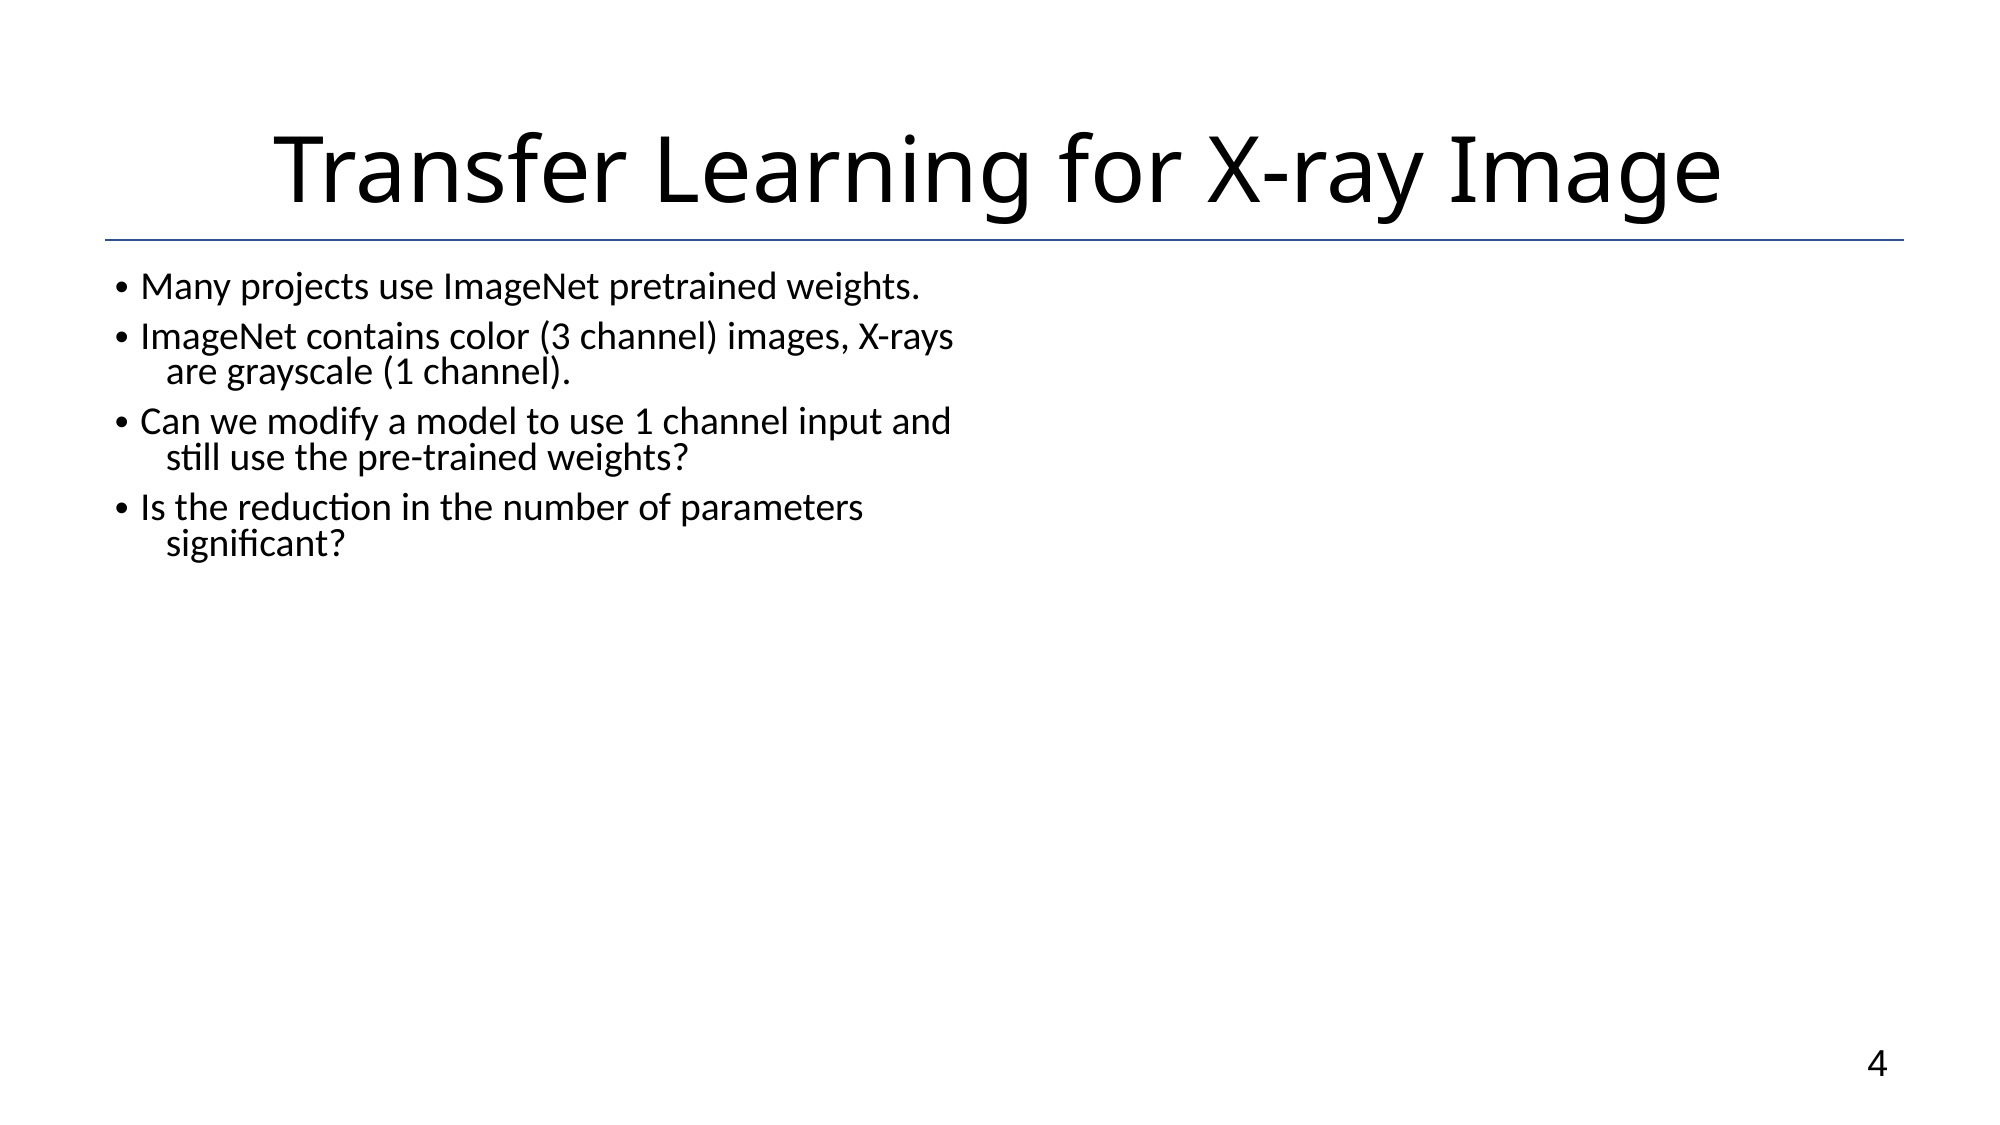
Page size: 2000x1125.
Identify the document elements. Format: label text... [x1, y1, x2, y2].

text_box [124, 1035, 1896, 1106]
list Many projects use ImageNet pretrained weights. ImageNet contains color (3 channel) images, X-rays are grayscale (1 channel). Can we modify a model to use 1 channel input and still use the pre-trained weights? Is the reduction in the number of parameters significant? [99, 263, 979, 575]
title Transfer Learning for X-ray Image [137, 59, 1862, 278]
